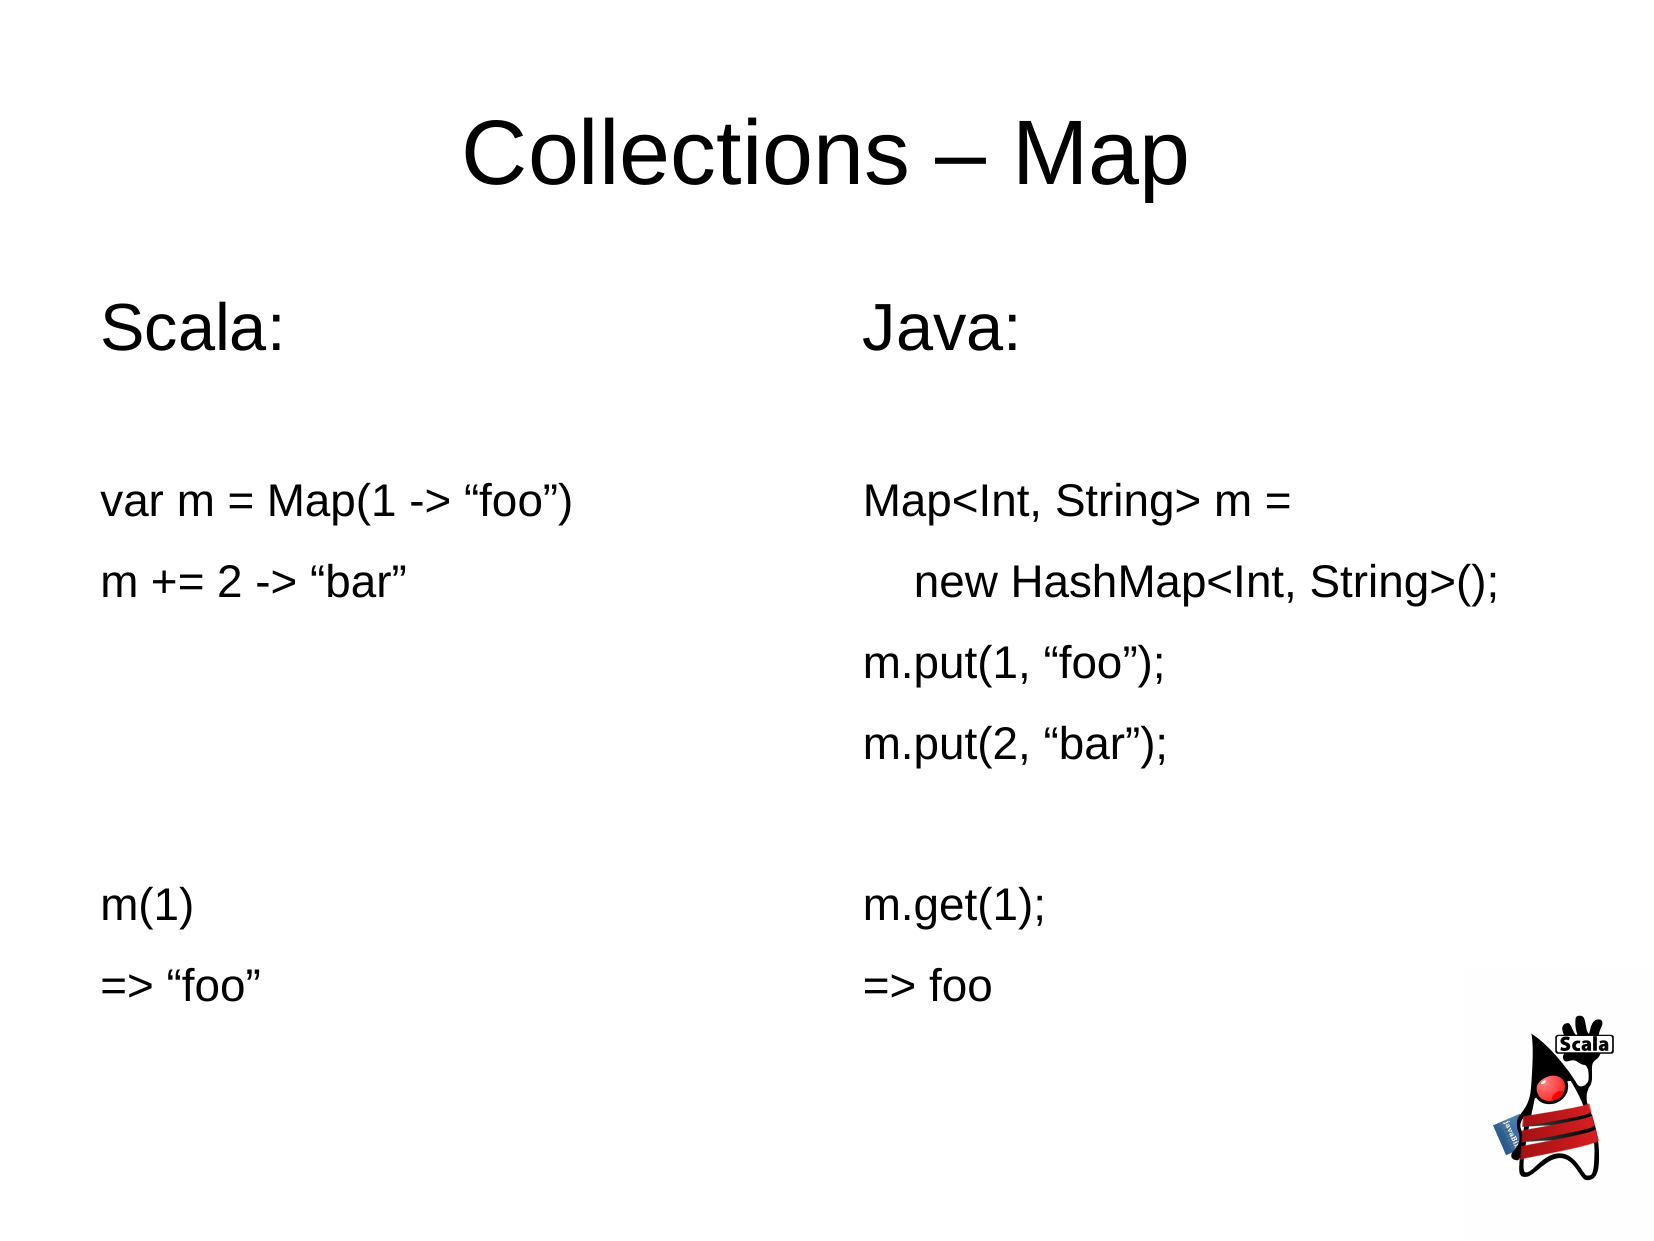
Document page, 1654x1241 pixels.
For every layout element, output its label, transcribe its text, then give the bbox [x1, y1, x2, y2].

list Scala: var m = Map(1 -> “foo”) m += 2 -> “bar” m(1) => “foo” [82, 290, 809, 1109]
title Collections – Map [82, 56, 1571, 250]
list Java: Map<Int, String> m = new HashMap<Int, String>(); m.put(1, “foo”); m.put(2, “bar”); m.get(1); => foo [845, 290, 1572, 1109]
picture [1462, 969, 1654, 1241]
